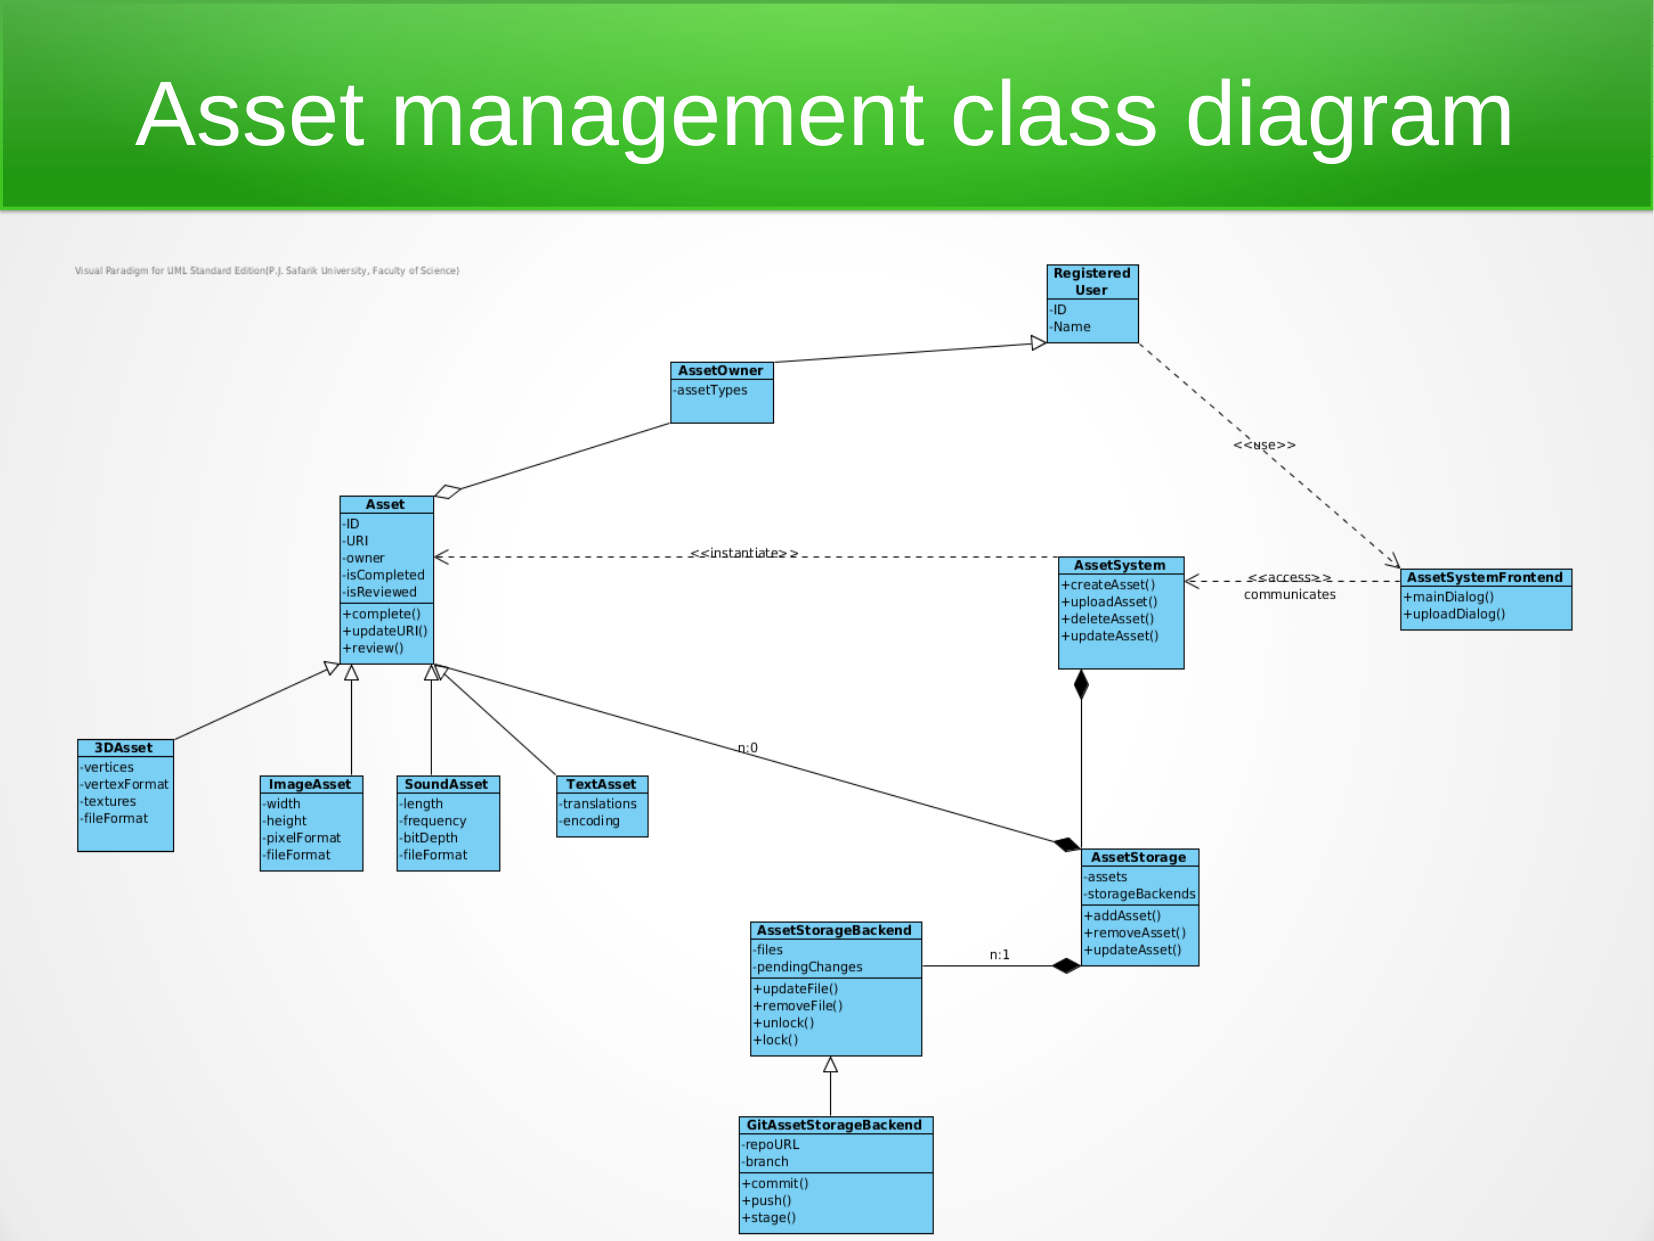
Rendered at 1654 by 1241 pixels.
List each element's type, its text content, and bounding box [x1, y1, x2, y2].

picture [75, 262, 1576, 1238]
title Asset management class diagram [82, 49, 1571, 179]
